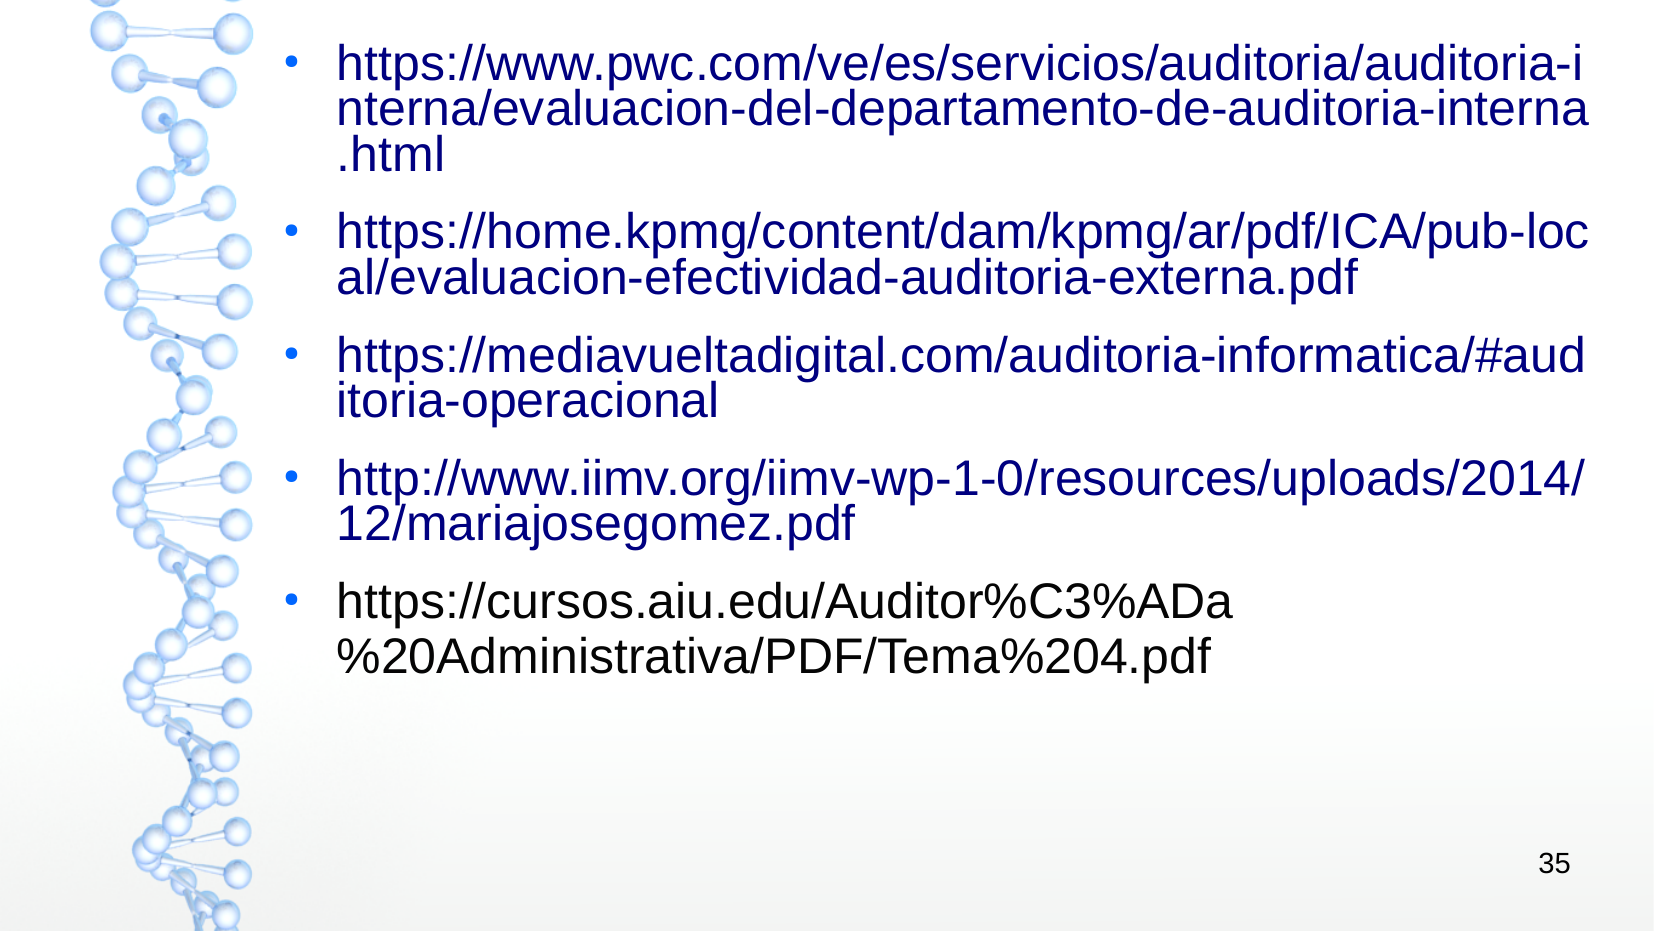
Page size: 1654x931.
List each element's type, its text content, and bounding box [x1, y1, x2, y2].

picture [0, 0, 1654, 931]
list https://www.pwc.com/ve/es/servicios/auditoria/auditoria-interna/evaluacion-del-departamento-de-auditoria-interna.html https://home.kpmg/content/dam/kpmg/ar/pdf/ICA/pub-local/evaluacion-efectividad-auditoria-externa.pdf https://mediavueltadigital.com/auditoria-informatica/#auditoria-operacional http://www.iimv.org/iimv-wp-1-0/resources/uploads/2014/12/mariajosegomez.pdf https://cursos.aiu.edu/Auditor%C3%ADa%20Administrativa/PDF/Tema%204.pdf [265, 35, 1595, 764]
